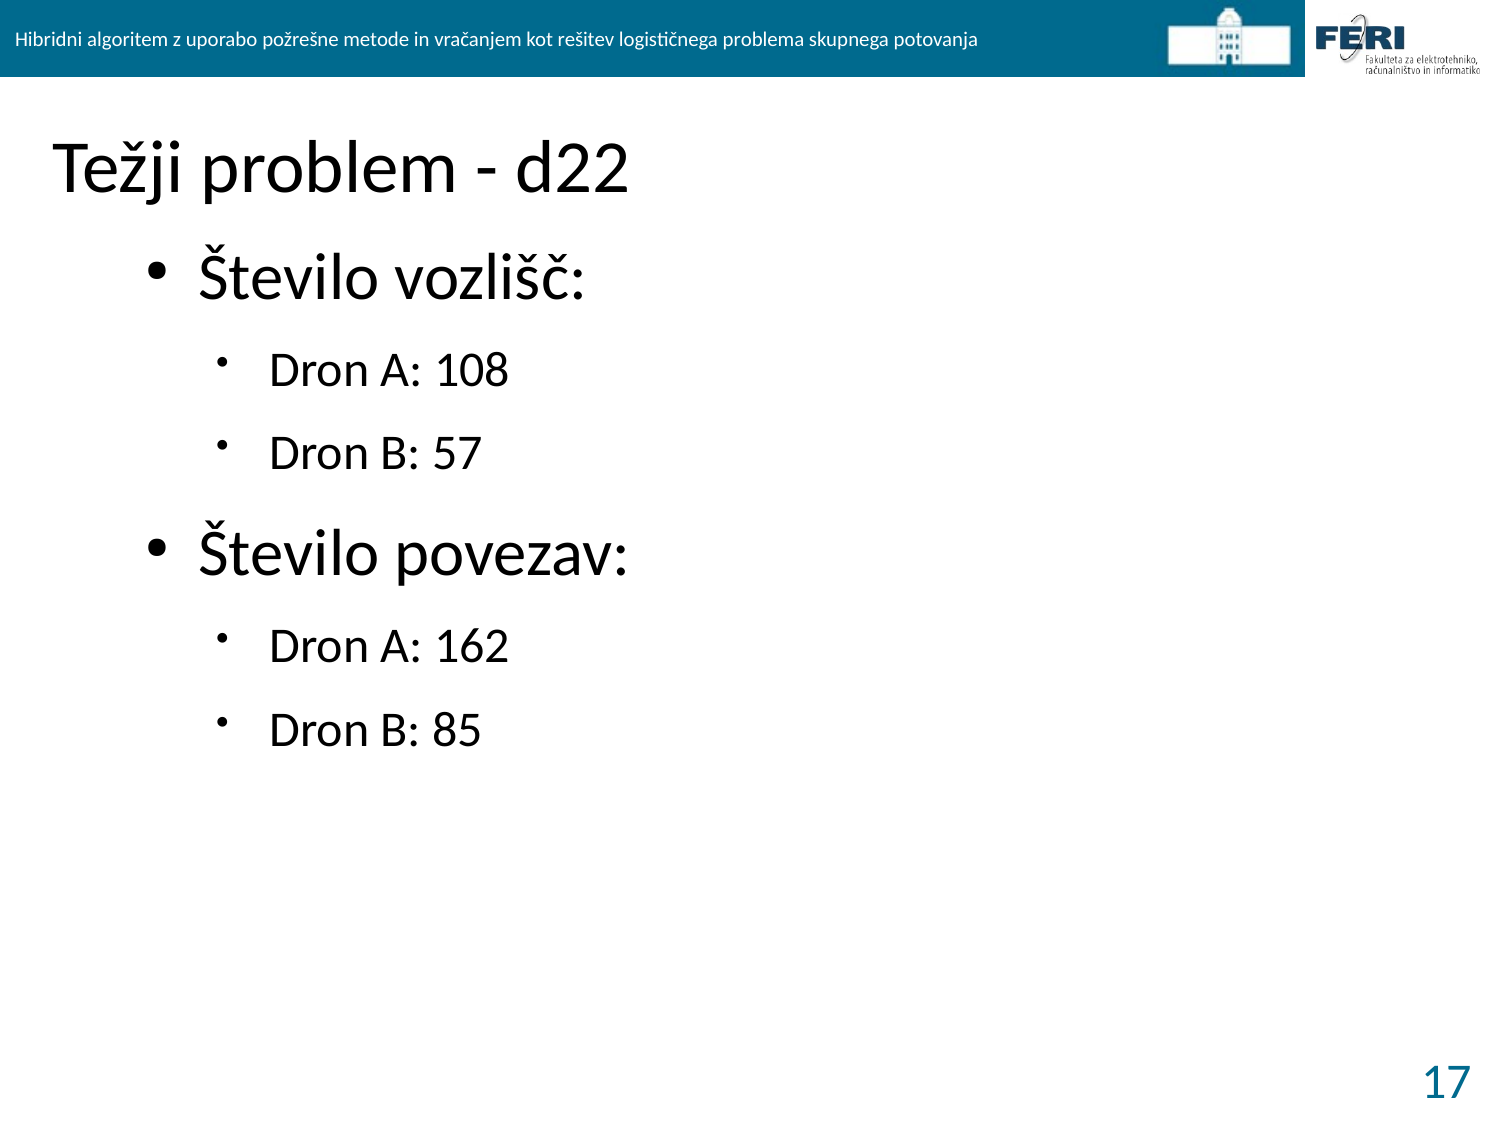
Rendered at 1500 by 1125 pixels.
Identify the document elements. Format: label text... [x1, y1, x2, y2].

title Težji problem - d22 [37, 76, 1463, 249]
slide_number <number> [1339, 1046, 1487, 1112]
picture [1316, 13, 1480, 74]
picture [1167, 7, 1292, 66]
footer Hibridni algoritem z uporabo požrešne metode in vračanjem kot rešitev logističnega problema skupnega potovanja [0, 0, 1117, 77]
list Število vozlišč: Dron A: 108 Dron B: 57 Število povezav: Dron A: 162 Dron B: 85 [112, 224, 1388, 981]
